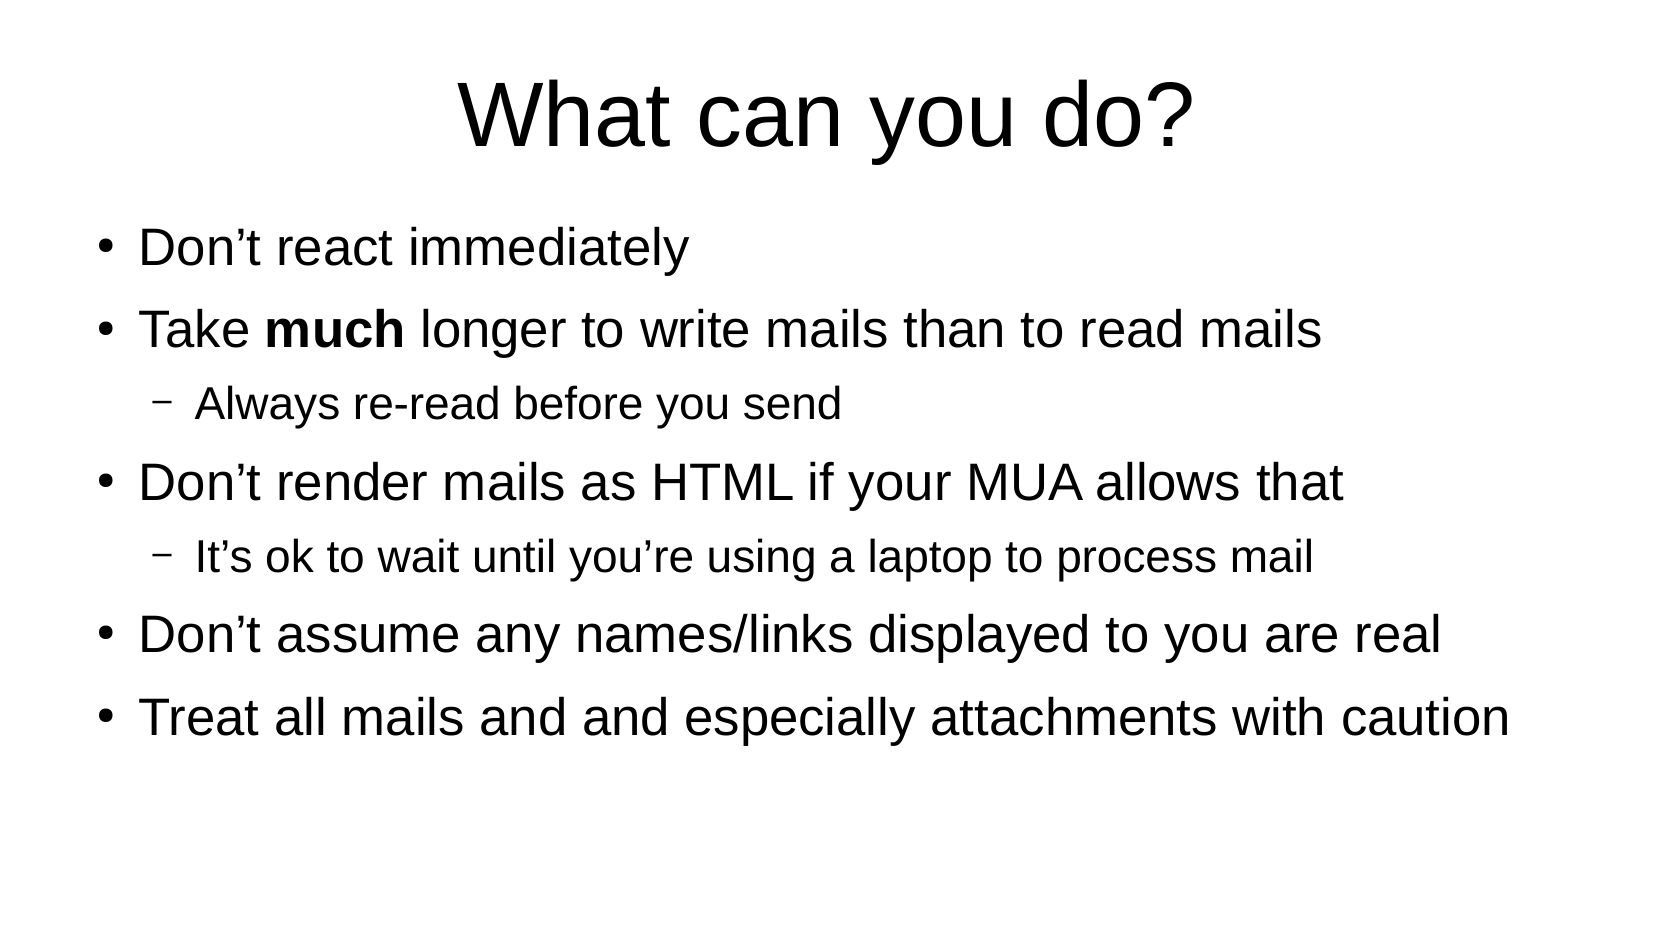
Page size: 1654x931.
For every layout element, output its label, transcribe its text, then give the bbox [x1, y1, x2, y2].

list Don’t react immediately Take much longer to write mails than to read mails Always re-read before you send Don’t render mails as HTML if your MUA allows that It’s ok to wait until you’re using a laptop to process mail Don’t assume any names/links displayed to you are real Treat all mails and and especially attachments with caution [82, 217, 1571, 758]
title What can you do? [82, 37, 1571, 193]
